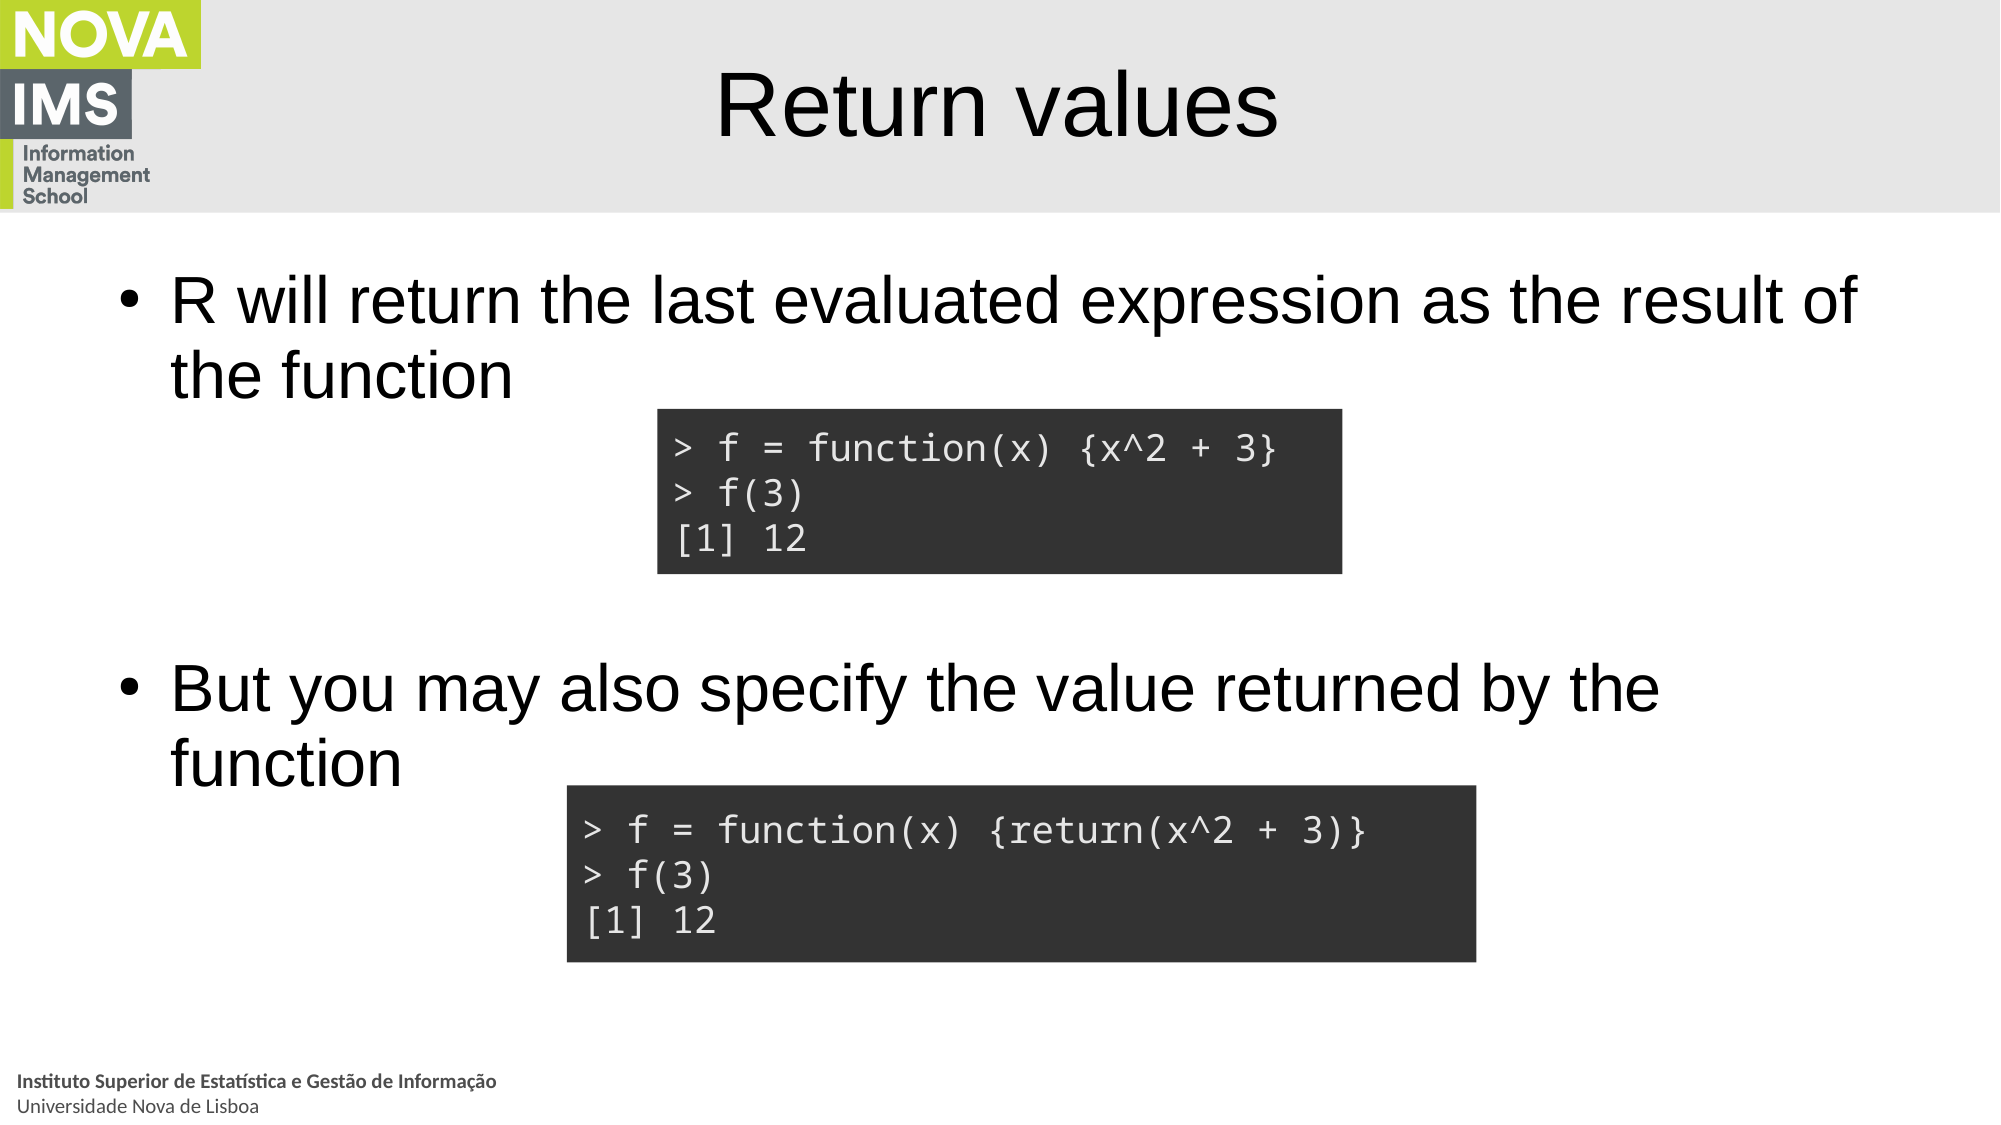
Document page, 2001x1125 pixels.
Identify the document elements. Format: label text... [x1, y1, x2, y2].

picture [0, 0, 201, 209]
list R will return the last evaluated expression as the result of the function But you may also specify the value returned by the function [99, 263, 1900, 916]
text_box > f = function(x) {return(x^2 + 3)} > f(3) [1] 12 [566, 785, 1477, 963]
title Return values [94, 19, 1902, 189]
text_box > f = function(x) {x^2 + 3} > f(3) [1] 12 [657, 408, 1343, 575]
